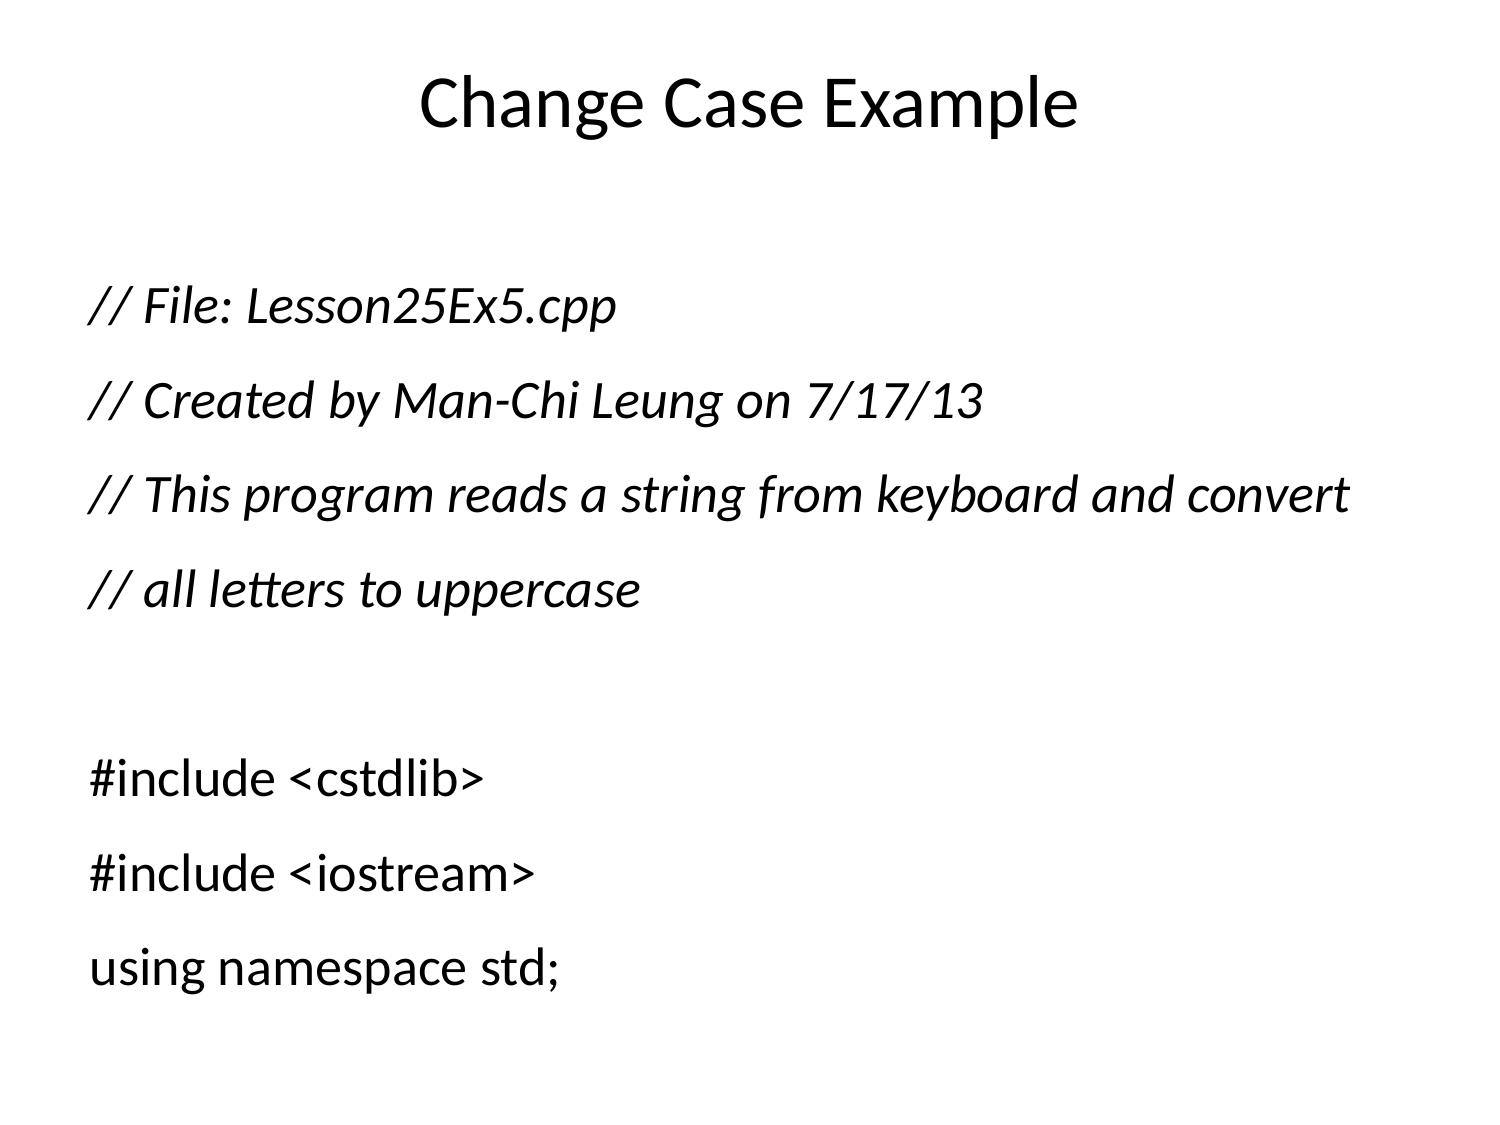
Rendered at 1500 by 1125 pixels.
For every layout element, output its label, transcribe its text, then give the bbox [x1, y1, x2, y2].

list // File: Lesson25Ex5.cpp // Created by Man-Chi Leung on 7/17/13 // This program reads a string from keyboard and convert // all letters to uppercase #include <cstdlib> #include <iostream> using namespace std; [75, 262, 1425, 1005]
title Change Case Example [75, 45, 1425, 233]
